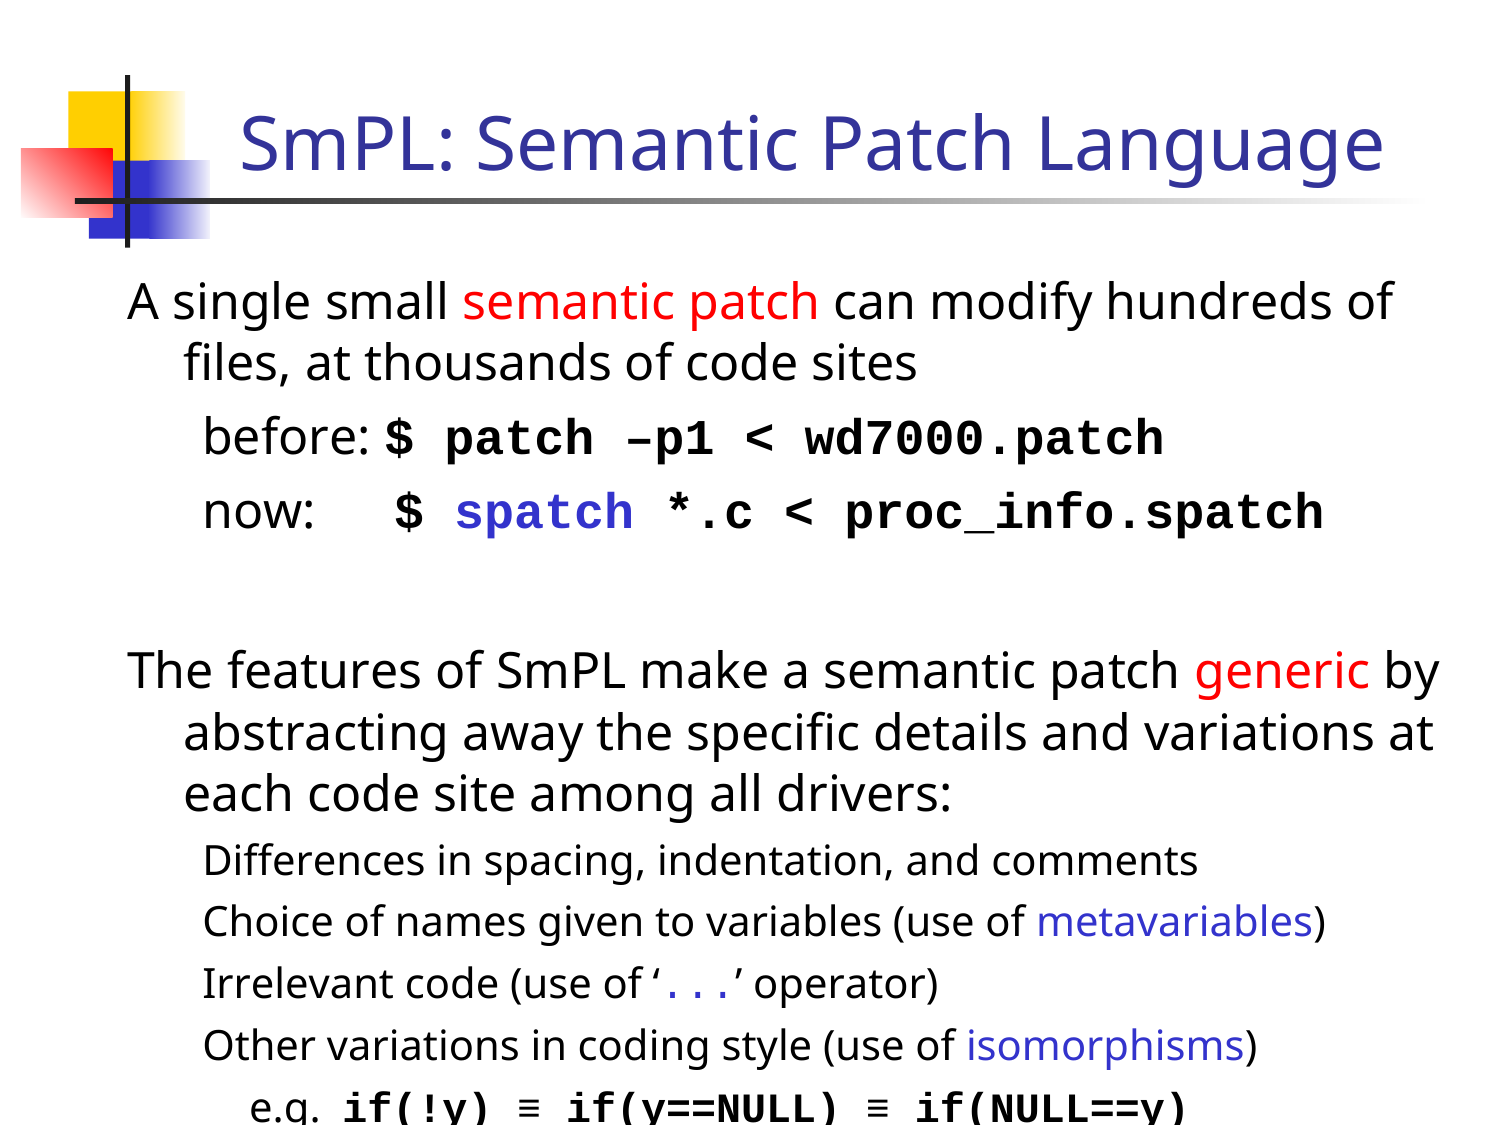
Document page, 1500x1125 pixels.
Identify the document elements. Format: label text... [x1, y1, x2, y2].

title SmPL: Semantic Patch Language [224, 12, 1500, 200]
list A single small semantic patch can modify hundreds of files, at thousands of code sites before: $ patch –p1 < wd7000.patch now: $ spatch *.c < proc_info.spatch The features of SmPL make a semantic patch generic by abstracting away the specific details and variations at each code site among all drivers: Differences in spacing, indentation, and comments Choice of names given to variables (use of metavariables) Irrelevant code (use of ‘...’ operator) Other variations in coding style (use of isomorphisms) e.g. if(!y) ≡ if(y==NULL) ≡ if(NULL==y) [112, 262, 1463, 1083]
